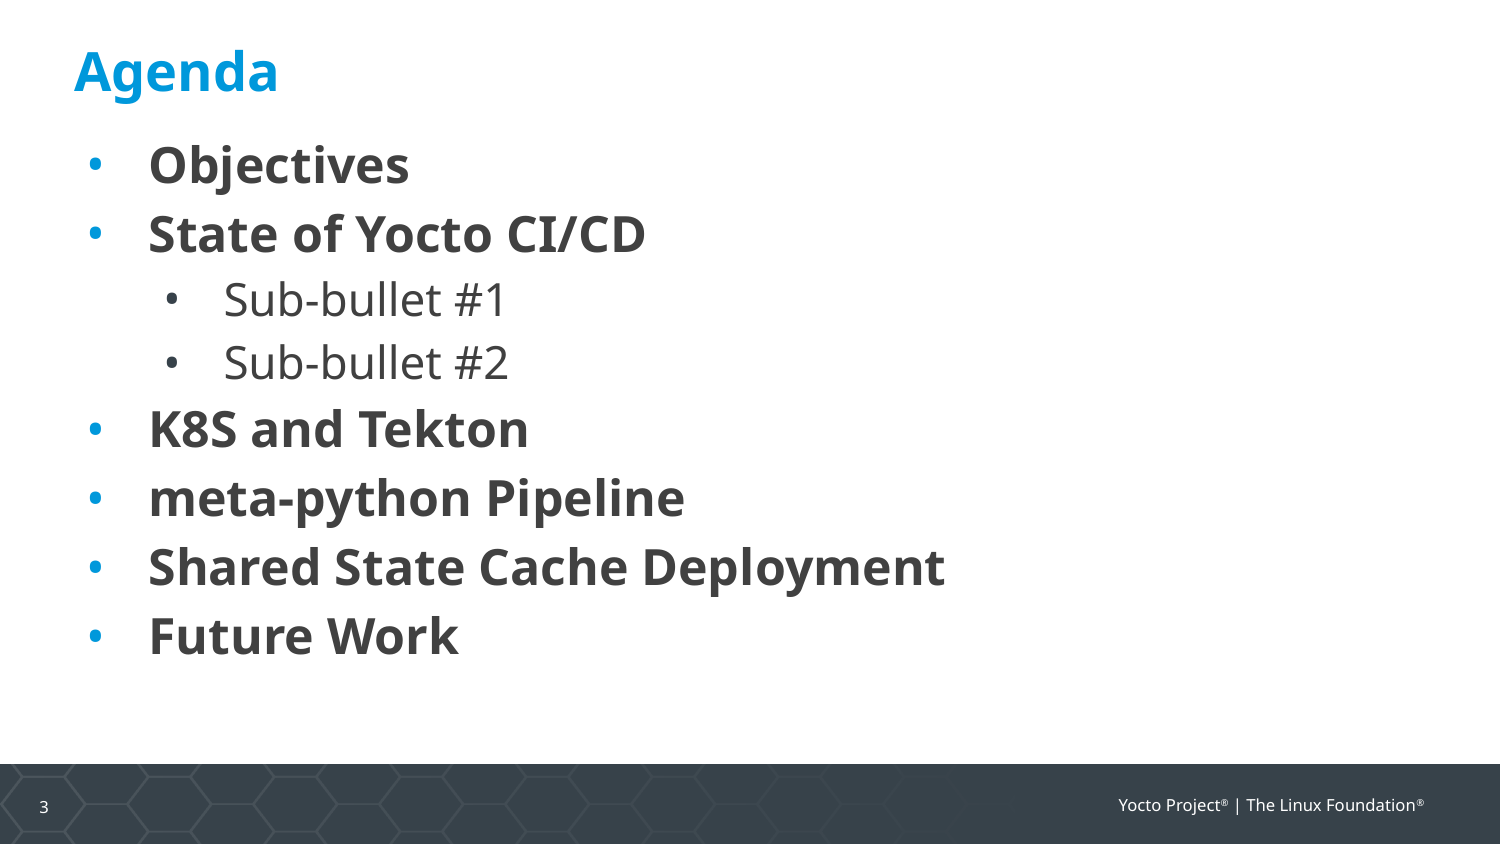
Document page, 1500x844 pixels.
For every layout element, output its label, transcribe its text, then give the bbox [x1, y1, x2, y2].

list Objectives State of Yocto CI/CD Sub-bullet #1 Sub-bullet #2 K8S and Tekton meta-python Pipeline Shared State Cache Deployment Future Work [73, 124, 1425, 728]
picture [0, 0, 1500, 844]
title Agenda [74, 37, 1425, 114]
